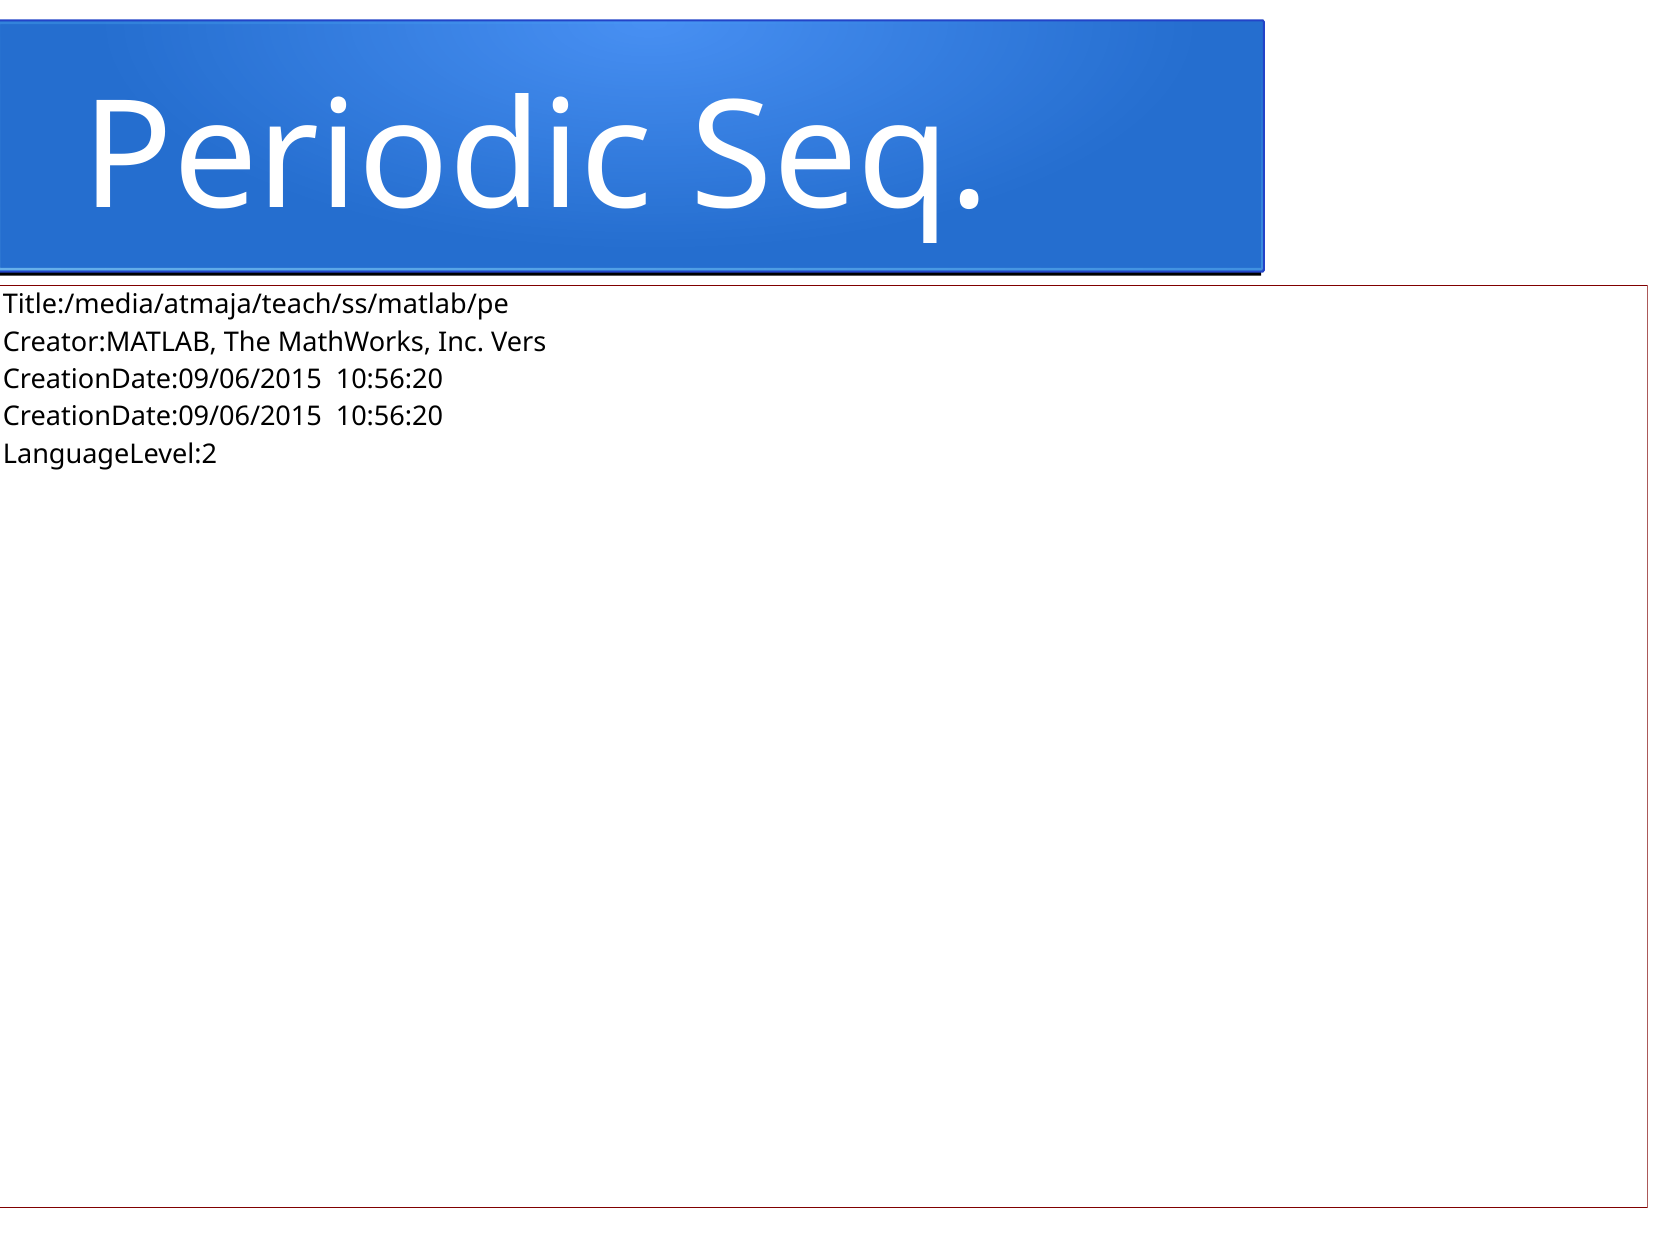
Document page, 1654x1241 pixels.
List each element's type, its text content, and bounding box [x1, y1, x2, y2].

picture [0, 283, 1648, 1208]
title Periodic Seq. [82, 47, 1235, 252]
